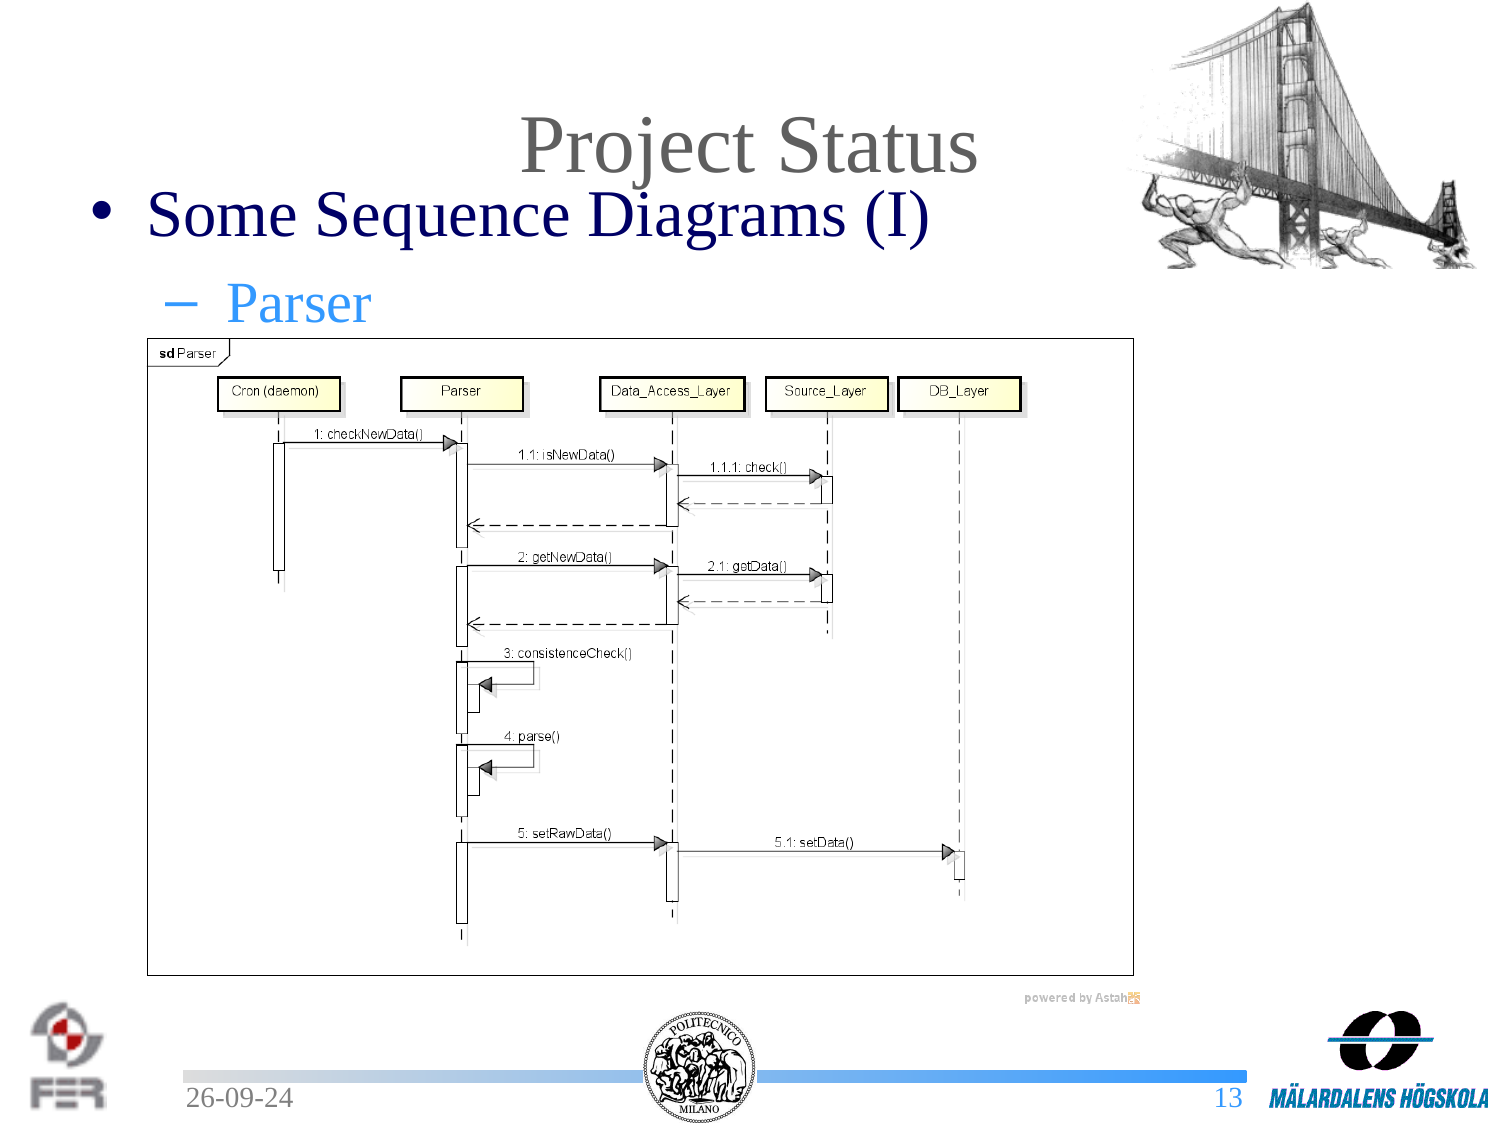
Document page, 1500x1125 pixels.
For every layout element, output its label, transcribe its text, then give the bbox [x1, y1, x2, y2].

picture [643, 1011, 757, 1123]
picture [1122, 0, 1477, 269]
text_box 13-11-06 [171, 1070, 396, 1114]
picture [1269, 1011, 1488, 1108]
picture [136, 327, 1144, 1008]
picture [29, 987, 107, 1125]
list Some Sequence Diagrams (I) Parser [75, 162, 1426, 905]
picture [1368, 1093, 1374, 1104]
picture [1454, 1091, 1459, 1108]
picture [1435, 1096, 1441, 1104]
title Project Status [75, 45, 1122, 162]
text_box <numero> [1186, 1070, 1258, 1114]
